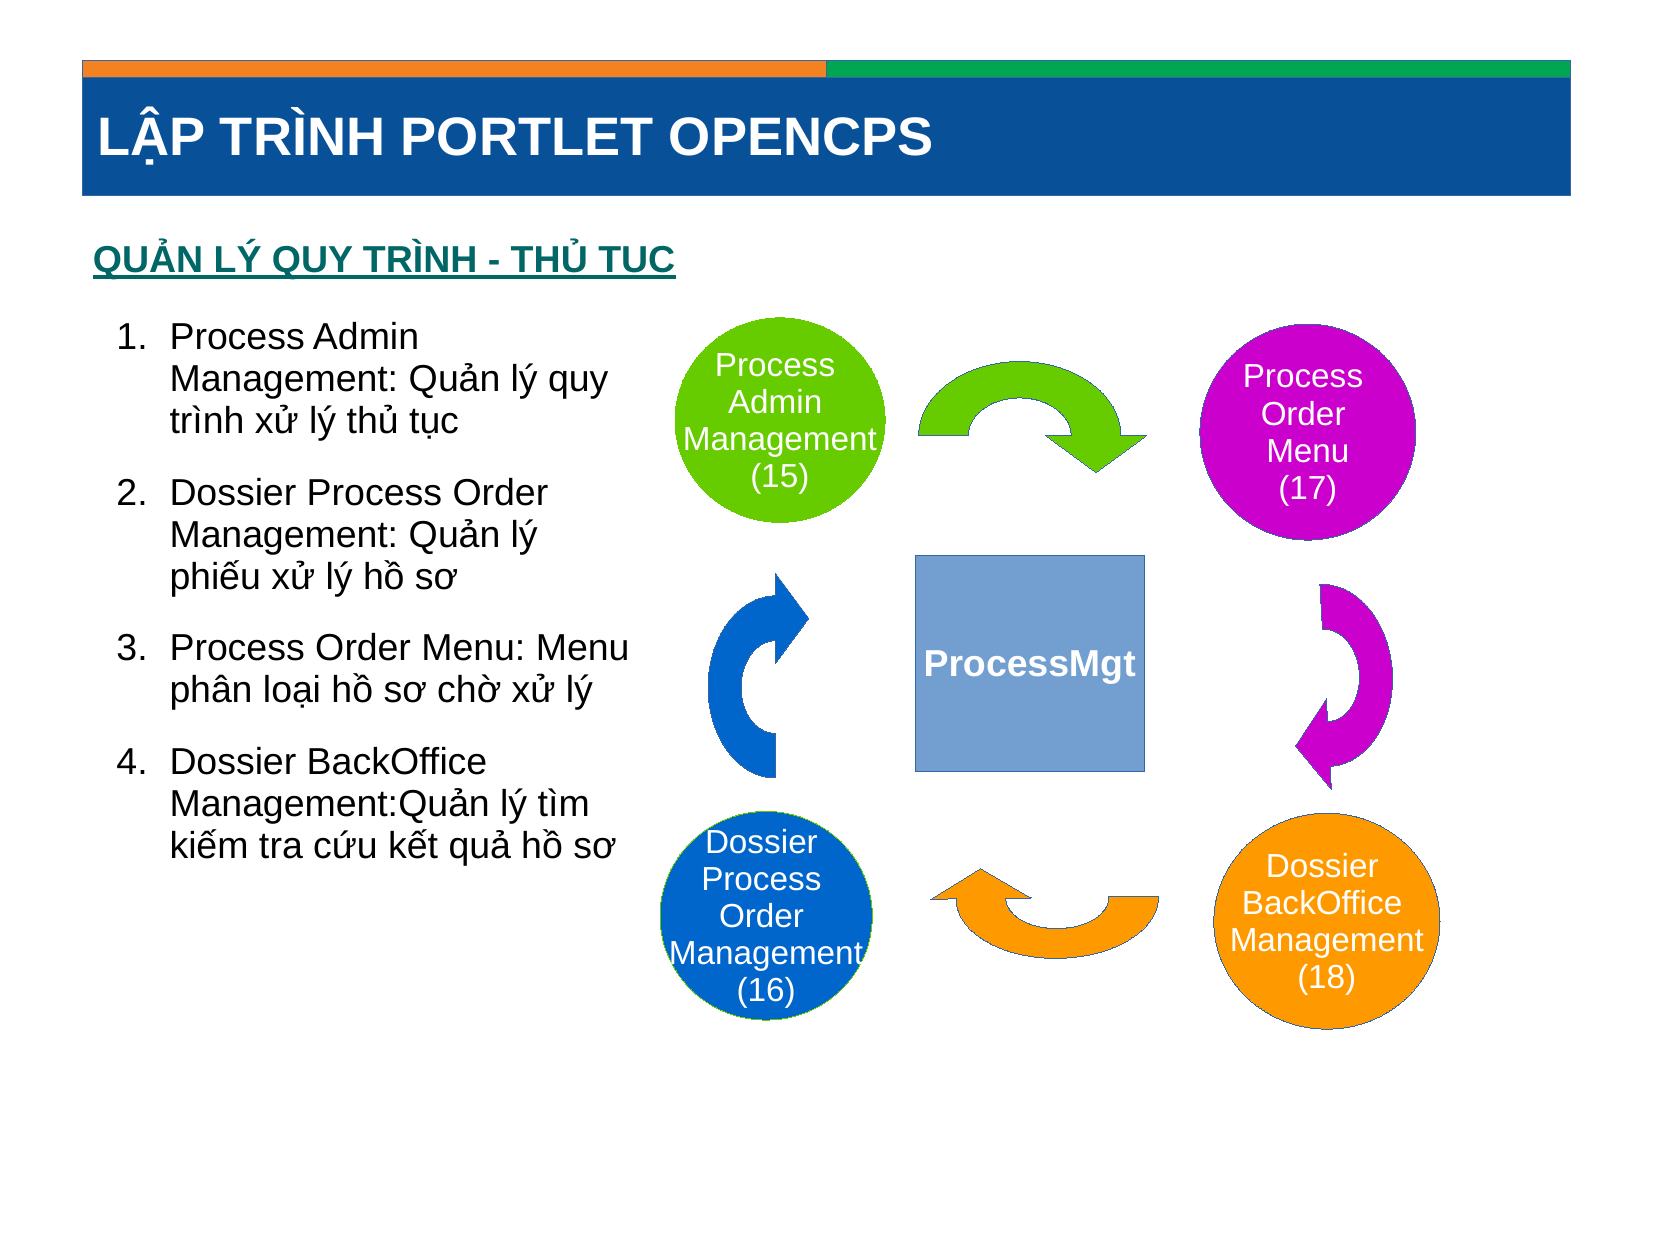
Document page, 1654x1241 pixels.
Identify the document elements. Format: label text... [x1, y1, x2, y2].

text_box QUẢN LÝ QUY TRÌNH - THỦ TỤC [78, 230, 1576, 297]
text_box [82, 60, 1571, 78]
text_box [930, 868, 1159, 959]
text_box Process Admin Management (15) [675, 317, 886, 523]
text_box LẬP TRÌNH PORTLET OPENCPS [82, 78, 1571, 196]
text_box [918, 361, 1147, 473]
list [82, 315, 1571, 1156]
text_box [708, 573, 809, 778]
list Process Admin Management: Quản lý quy trình xử lý thủ tục Dossier Process Order Management: Quản lý phiếu xử lý hồ sơ Process Order Menu: Menu phân loại hồ sơ chờ xử lý Dossier BackOffice Management:Quản lý tìm kiếm tra cứu kết quả hồ sơ [98, 315, 631, 1096]
text_box Process Order Menu (17) [1199, 324, 1416, 541]
text_box [1295, 584, 1393, 790]
text_box ProcessMgt [915, 555, 1145, 772]
text_box Dossier BackOffice Management (18) [1213, 813, 1441, 1030]
text_box Dossier Process Order Management (16) [660, 811, 873, 1021]
